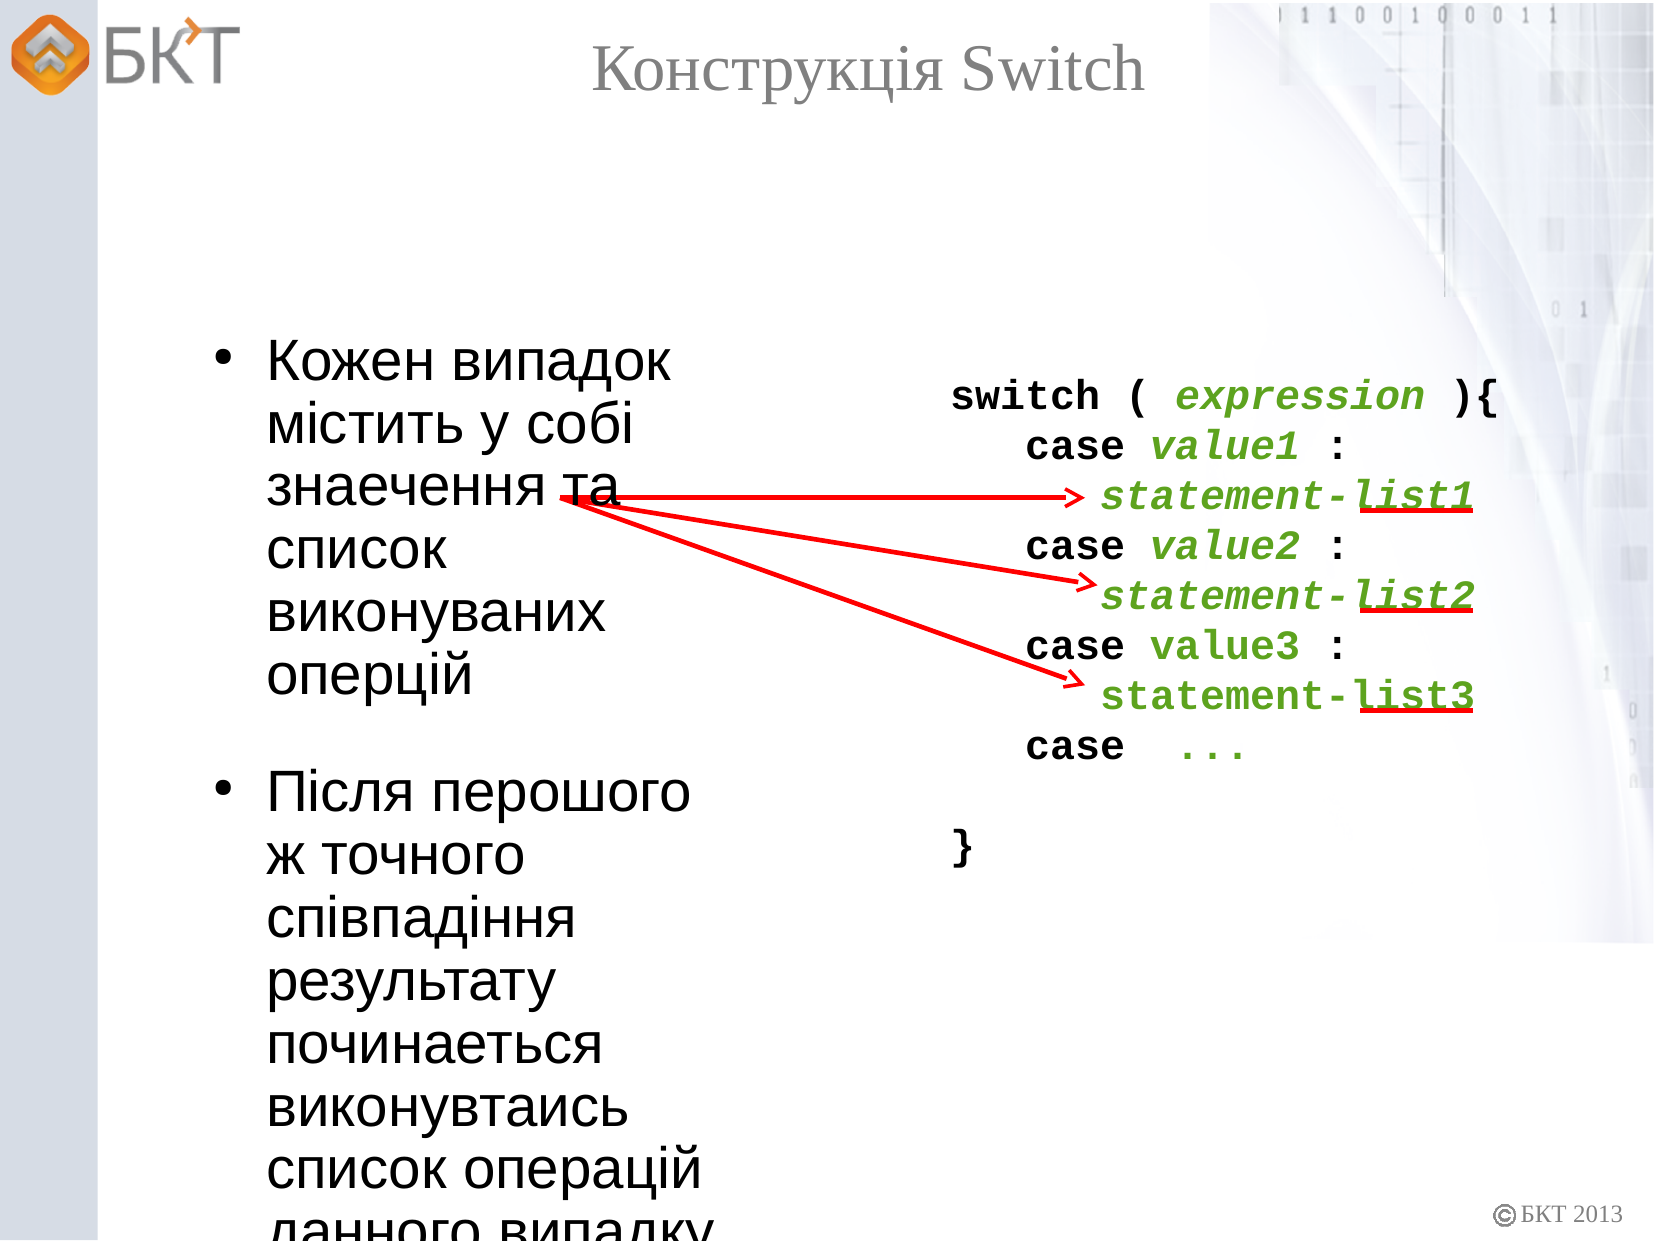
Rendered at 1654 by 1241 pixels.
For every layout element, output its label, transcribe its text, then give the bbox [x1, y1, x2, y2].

text_box БКТ 2013 [1500, 1195, 1651, 1241]
picture [1493, 1199, 1500, 1231]
text_box switch ( expression ){ case value1 : statement-list1 case value2 : statement-list2 case value3 : statement-list3 case ... } [935, 359, 1516, 876]
list Кожен випадок містить у собі знаечення та список виконуваних оперцій Після перошого ж точного співпадіння результату починаеться виконувтаись список операцій данного випадку [180, 322, 756, 1241]
text_box [0, 0, 98, 1241]
text_box Конструкція Switch [270, 30, 1486, 119]
picture [4, 9, 250, 97]
picture [1095, 3, 1654, 1129]
